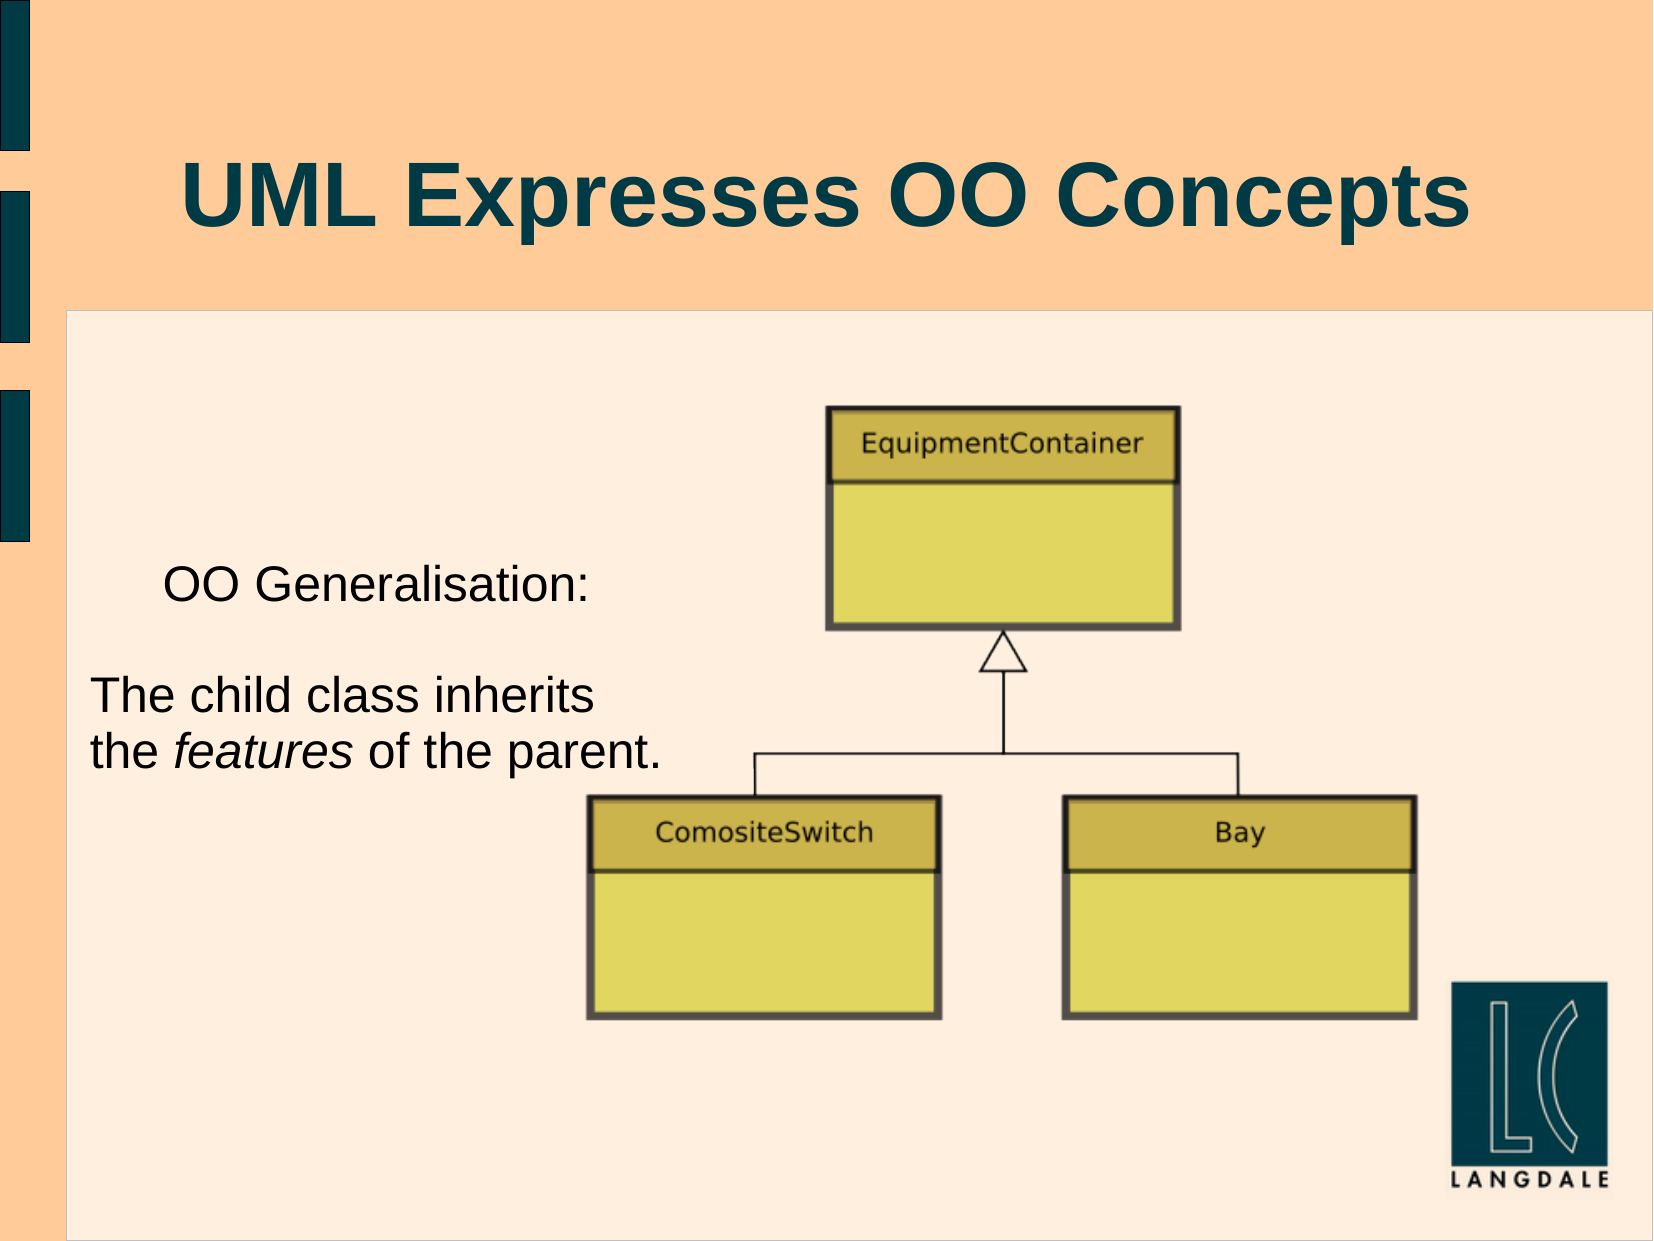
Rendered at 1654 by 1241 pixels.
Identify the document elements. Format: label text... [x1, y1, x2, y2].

picture [187, 222, 1653, 1241]
text_box OO Generalisation: The child class inherits the features of the parent. [75, 548, 678, 901]
title UML Expresses OO Concepts [121, 91, 1534, 299]
